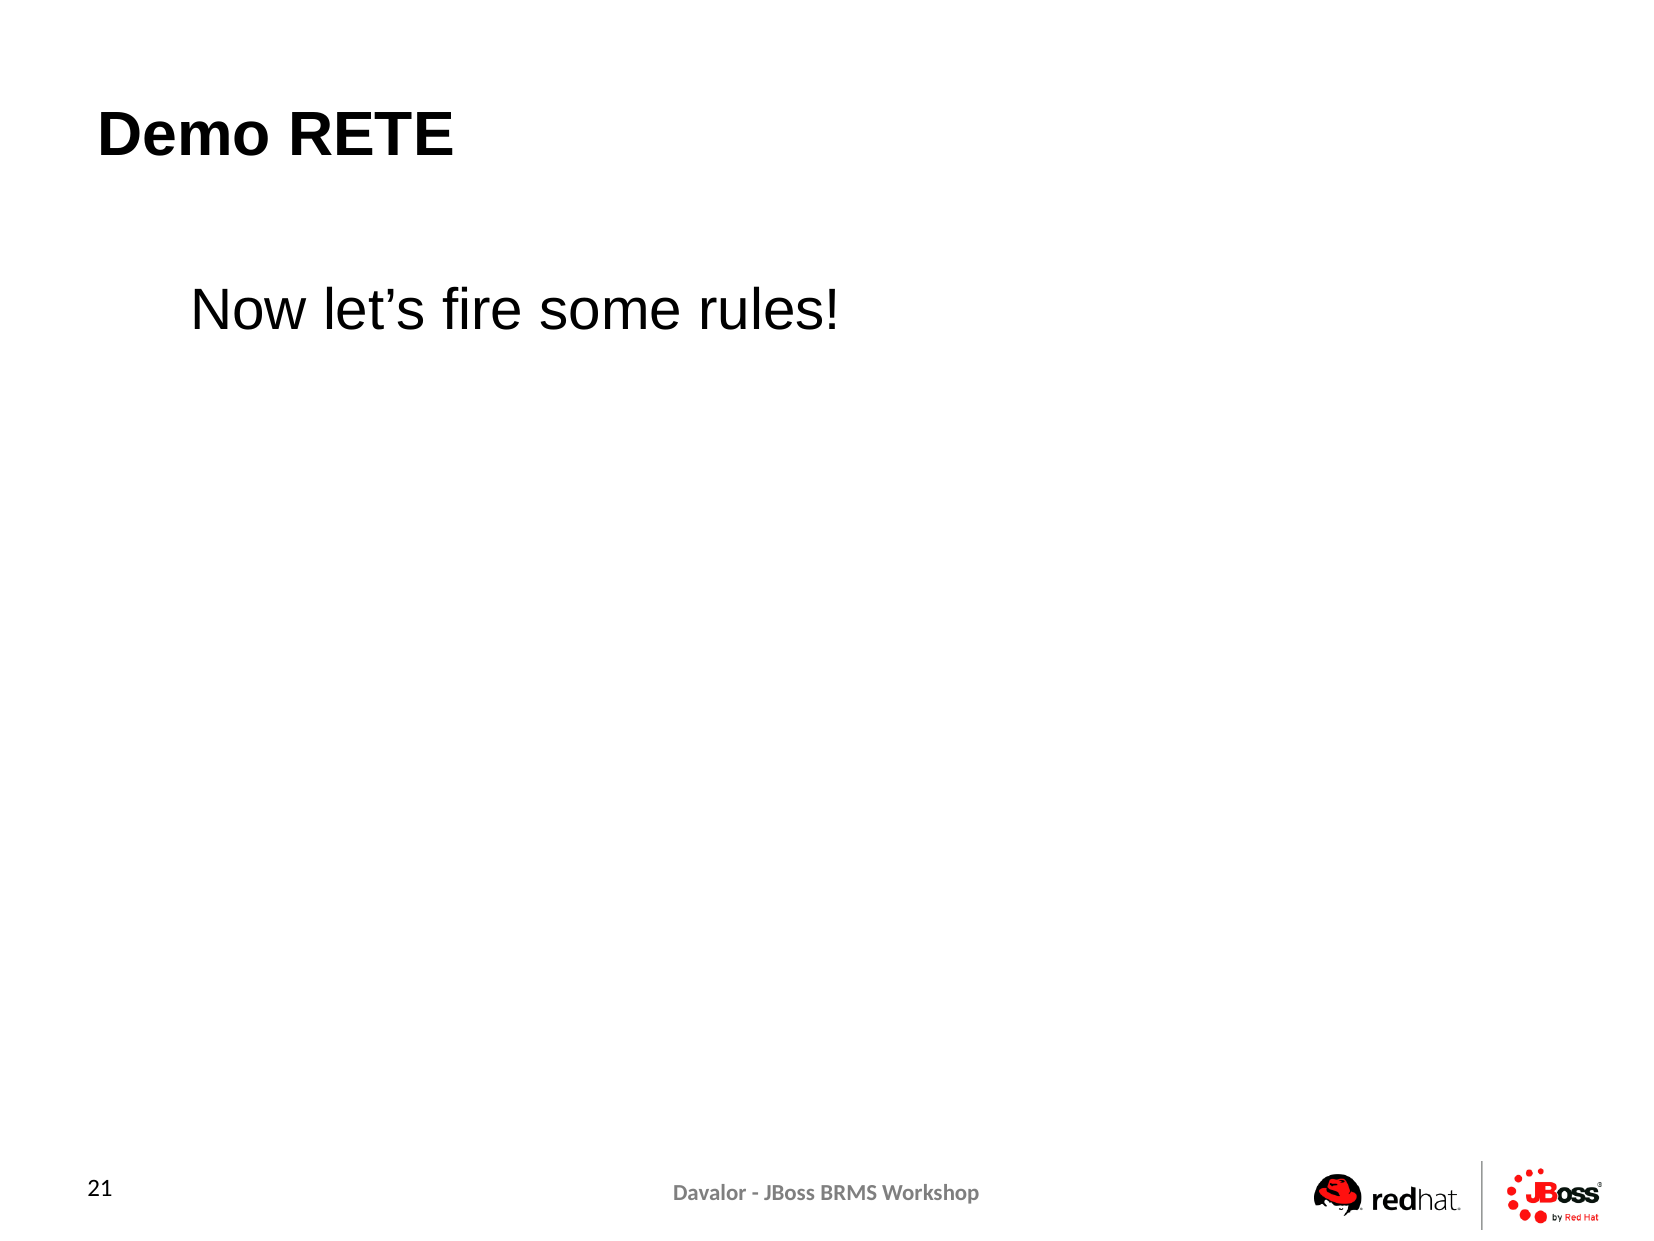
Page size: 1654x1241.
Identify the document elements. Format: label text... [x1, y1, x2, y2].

picture [1314, 1161, 1602, 1230]
title Demo RETE [82, 95, 1571, 226]
list Now let’s fire some rules! [86, 270, 1576, 1039]
